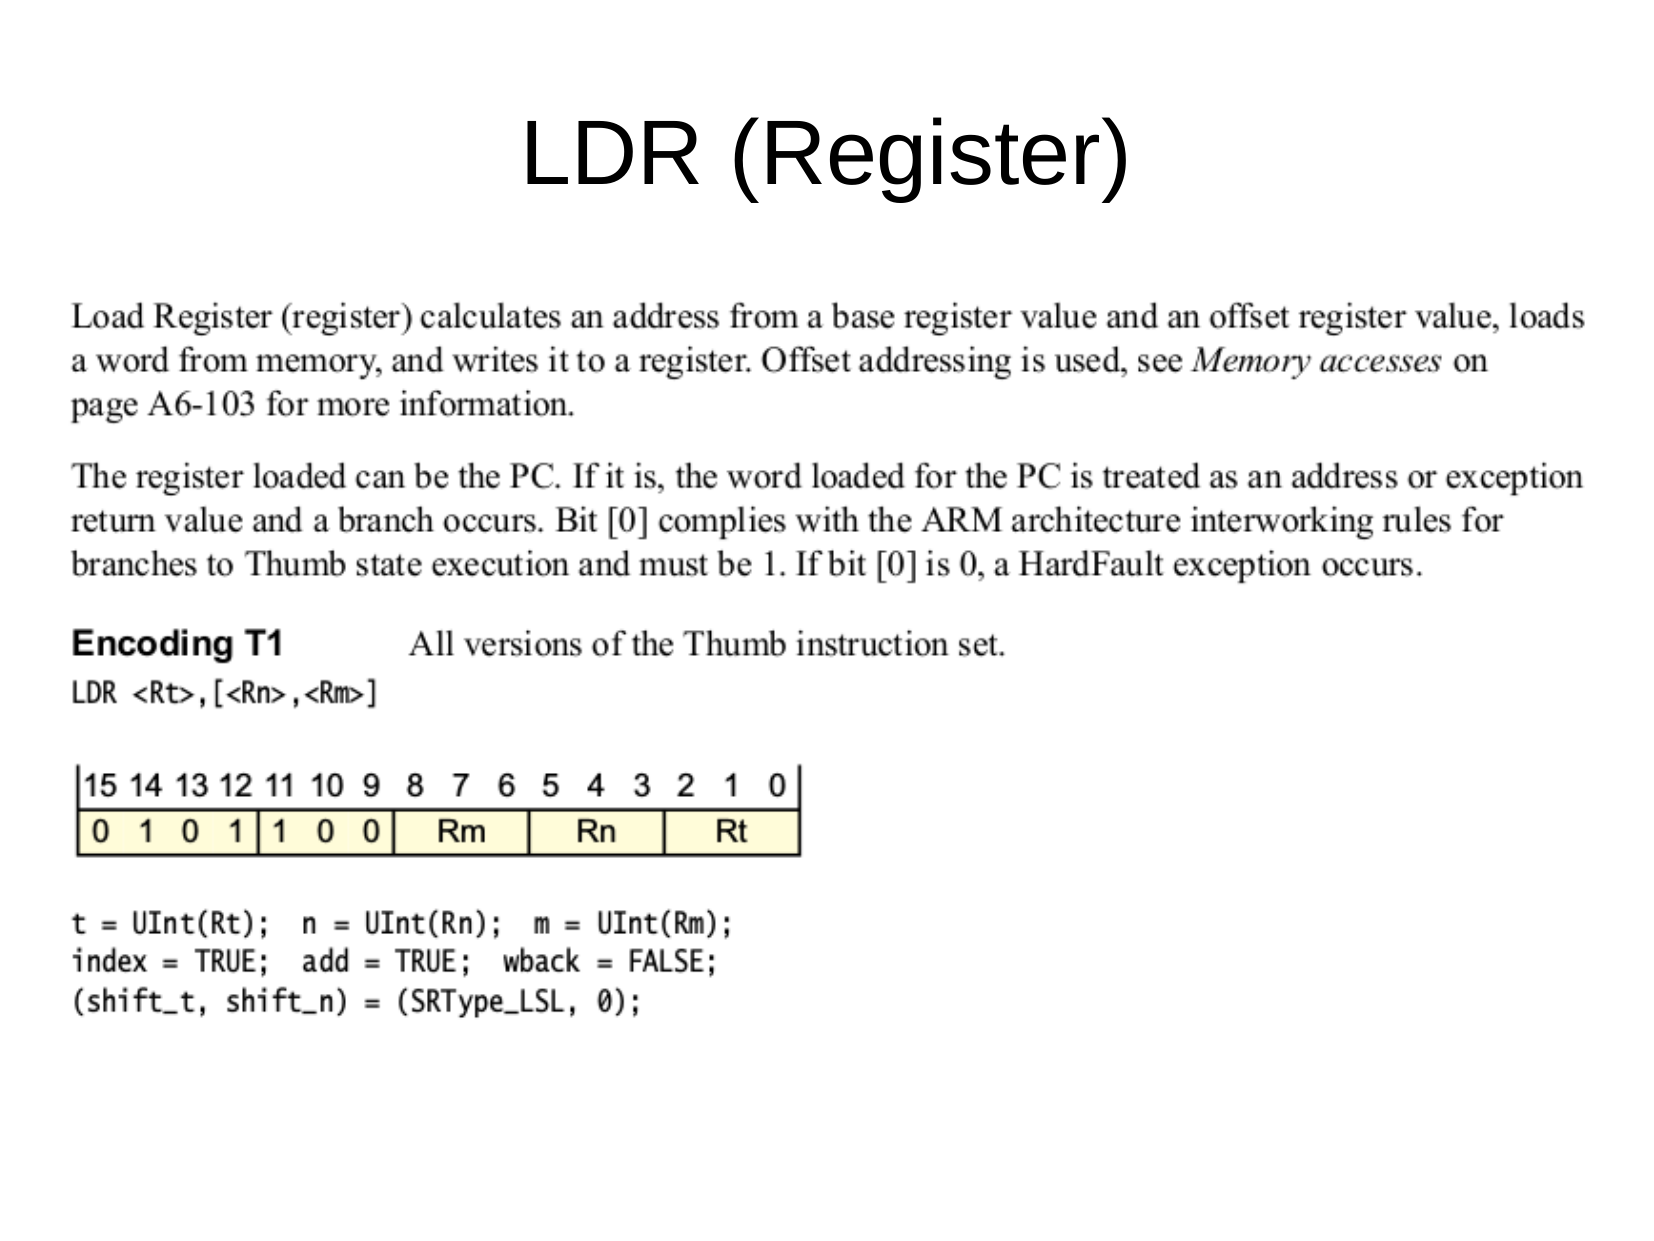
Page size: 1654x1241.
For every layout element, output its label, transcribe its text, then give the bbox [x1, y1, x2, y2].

picture [60, 290, 1604, 1036]
title LDR (Register) [82, 49, 1571, 257]
